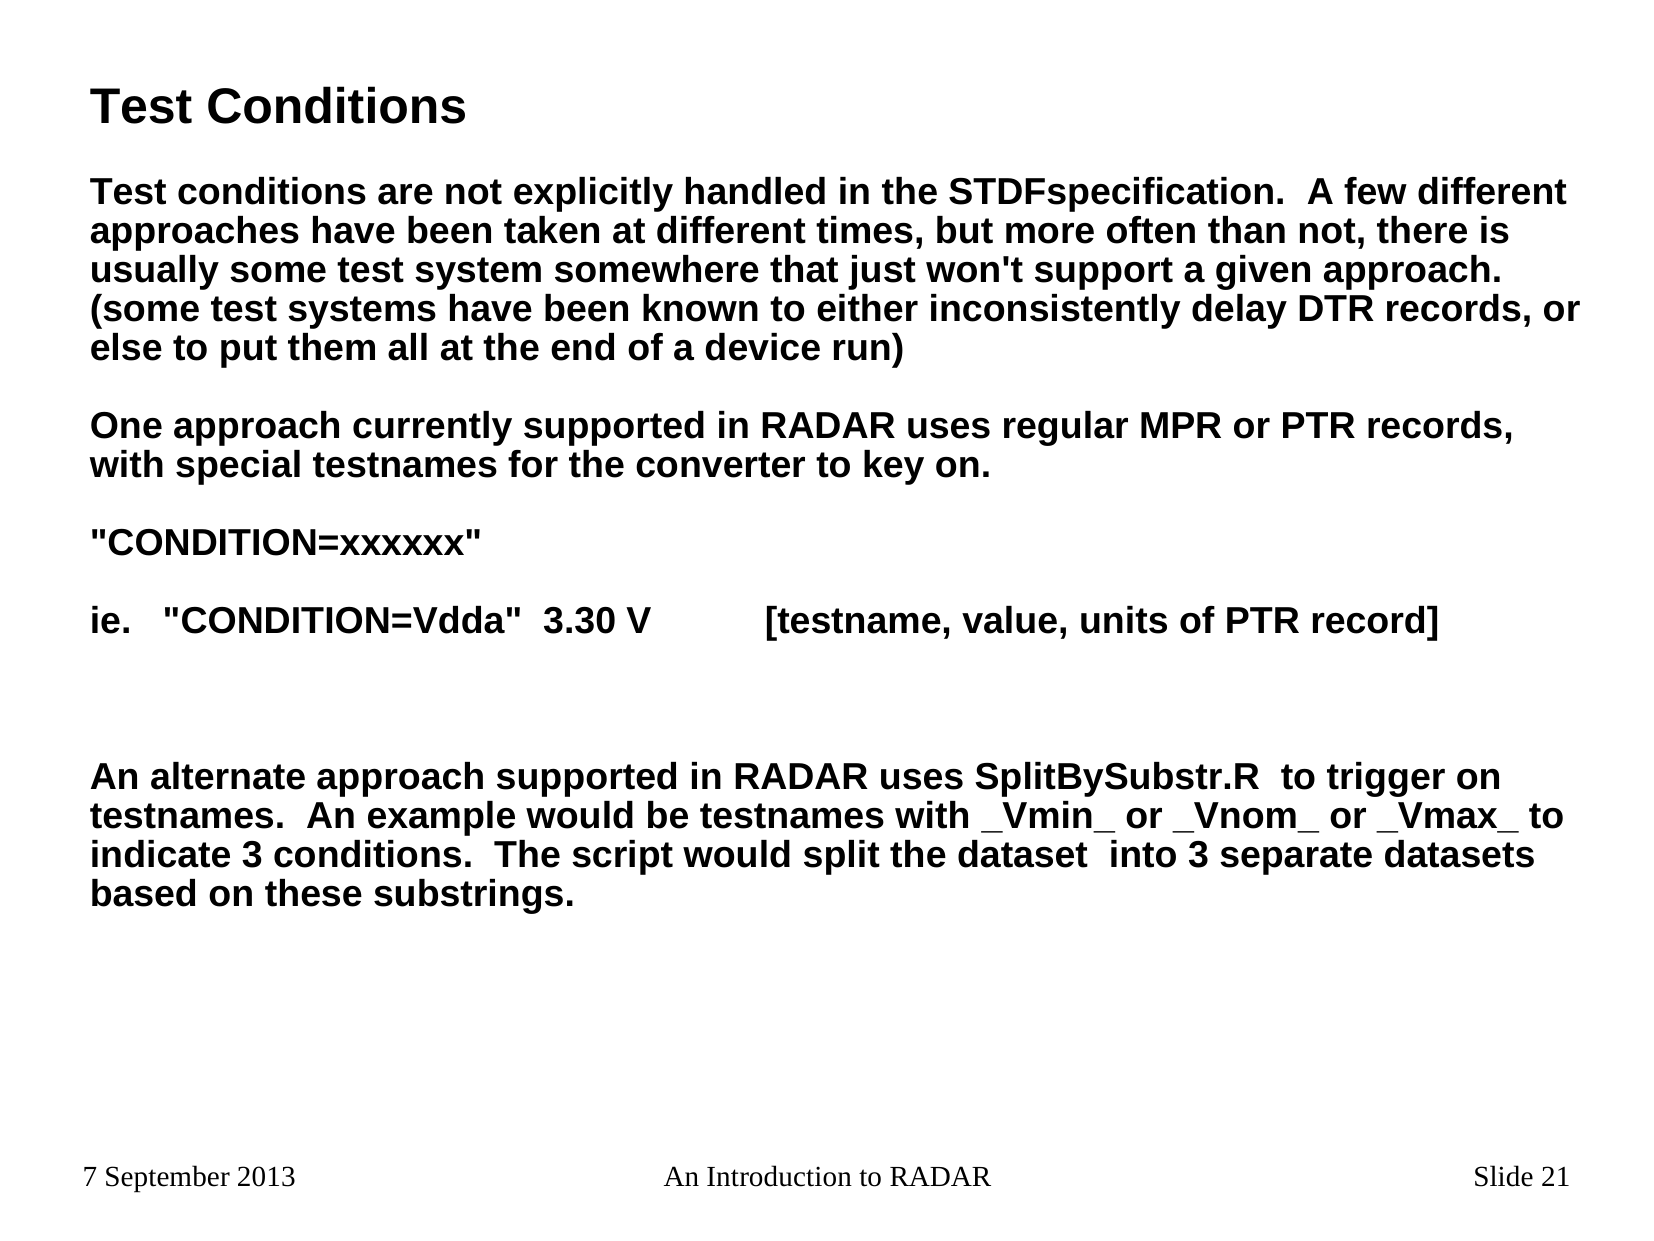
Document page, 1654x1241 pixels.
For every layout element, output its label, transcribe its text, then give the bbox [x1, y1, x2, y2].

text_box Test Conditions Test conditions are not explicitly handled in the STDFspecification. A few different approaches have been taken at different times, but more often than not, there is usually some test system somewhere that just won't support a given approach. (some test systems have been known to either inconsistently delay DTR records, or else to put them all at the end of a device run) One approach currently supported in RADAR uses regular MPR or PTR records, with special testnames for the converter to key on. "CONDITION=xxxxxx" ie. "CONDITION=Vdda" 3.30 V [testname, value, units of PTR record] An alternate approach supported in RADAR uses SplitBySubstr.R to trigger on testnames. An example would be testnames with _Vmin_ or _Vnom_ or _Vmax_ to indicate 3 conditions. The script would split the dataset into 3 separate datasets based on these substrings. [74, 74, 1613, 962]
